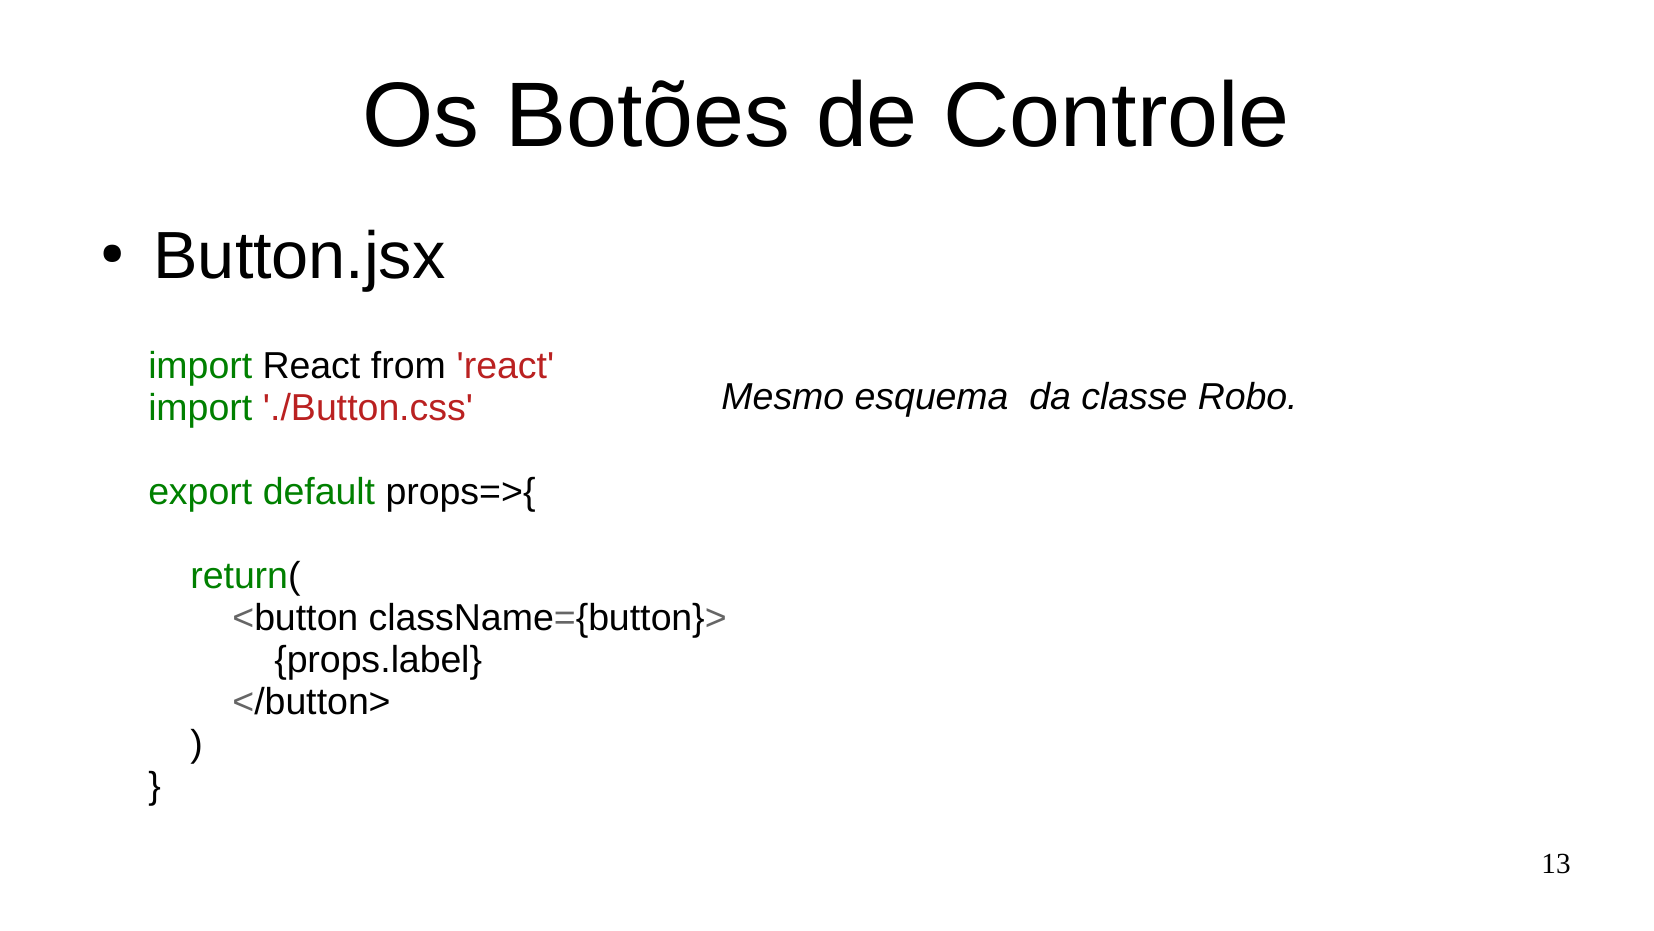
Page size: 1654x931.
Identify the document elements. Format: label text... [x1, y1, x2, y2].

text_box import React from 'react' import './Button.css' export default props=>{ return( <button className={button}> {props.label} </button> ) } [133, 337, 1169, 815]
title Os Botões de Controle [82, 37, 1571, 193]
list Button.jsx [82, 217, 1571, 758]
text_box Mesmo esquema da classe Robo. [706, 367, 1313, 425]
